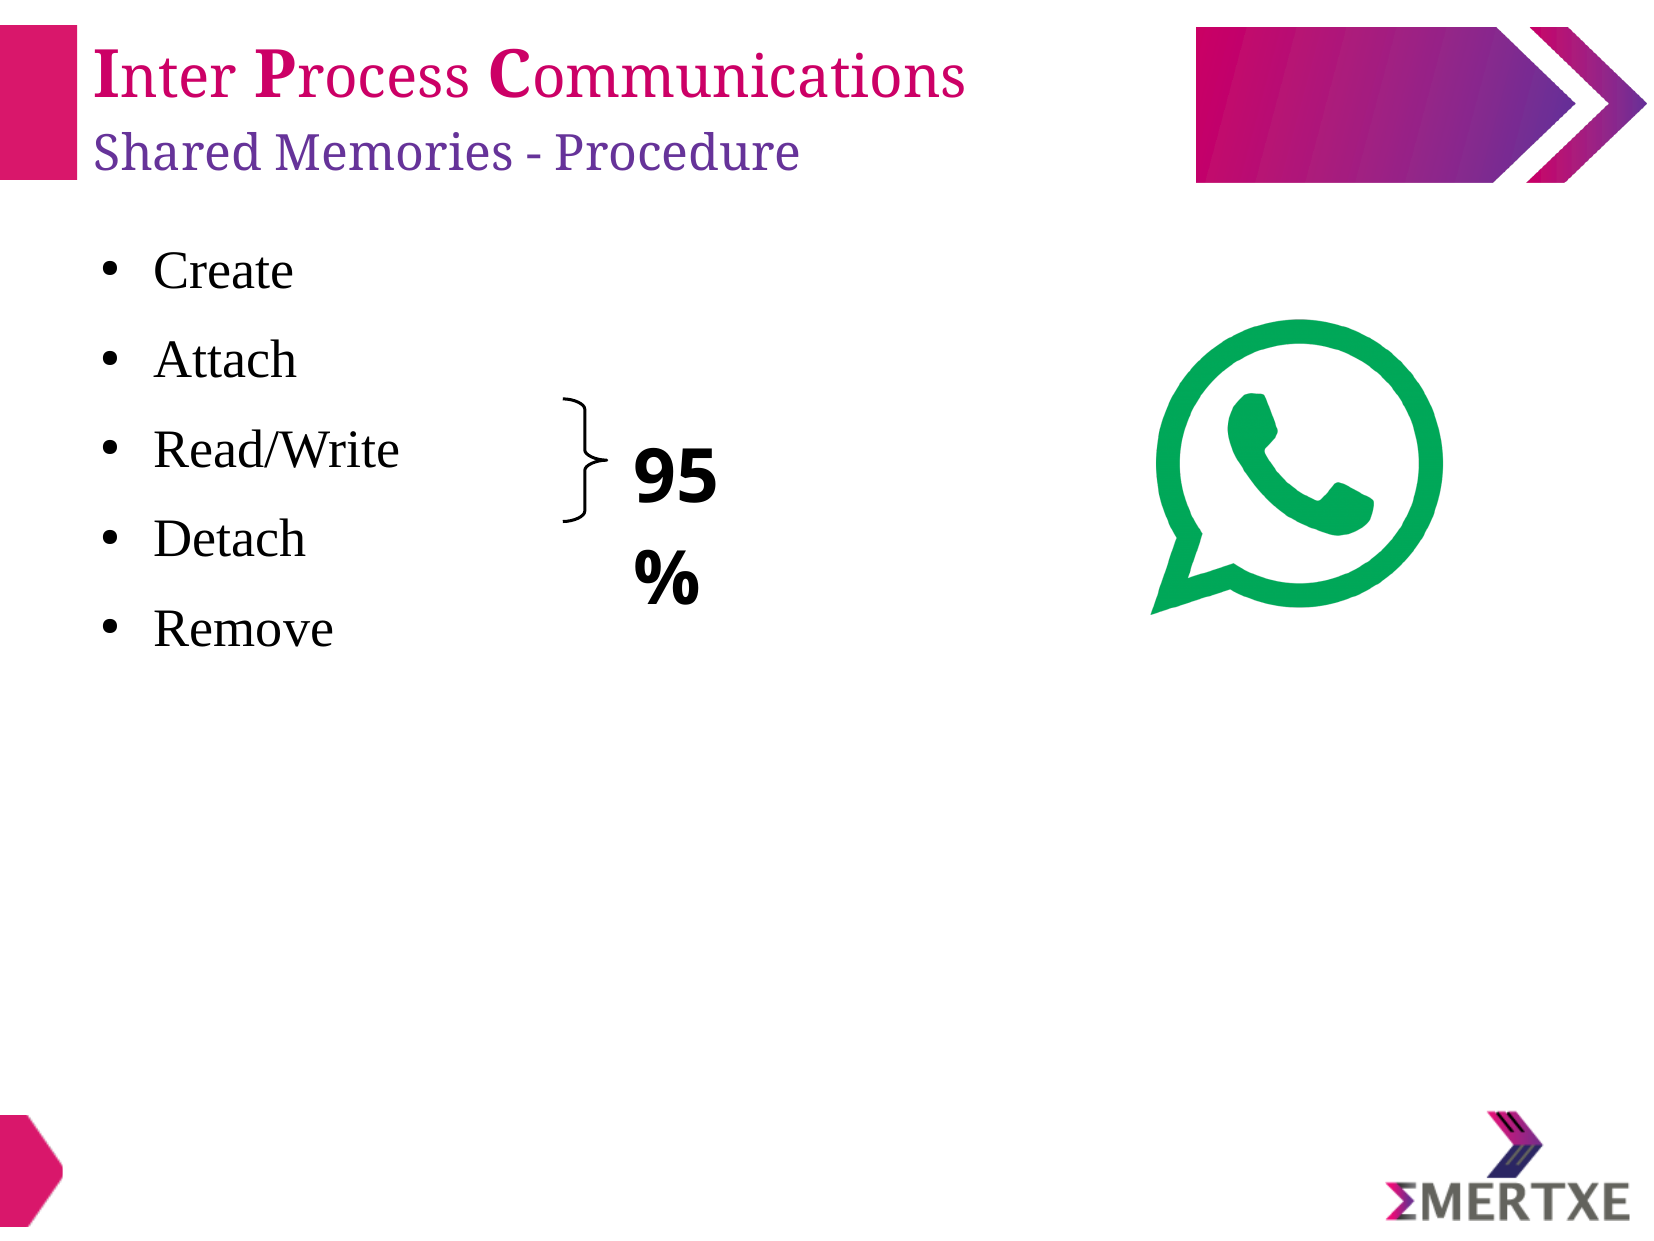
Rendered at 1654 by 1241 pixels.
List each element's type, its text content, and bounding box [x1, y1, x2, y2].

list Create Attach Read/Write Detach Remove [82, 240, 1571, 1081]
picture [1052, 293, 1541, 641]
title Inter Process Communications Shared Memories - Procedure [93, 2, 1571, 210]
picture [1385, 1107, 1631, 1221]
text_box 95% [618, 414, 792, 605]
picture [1571, 27, 1647, 183]
